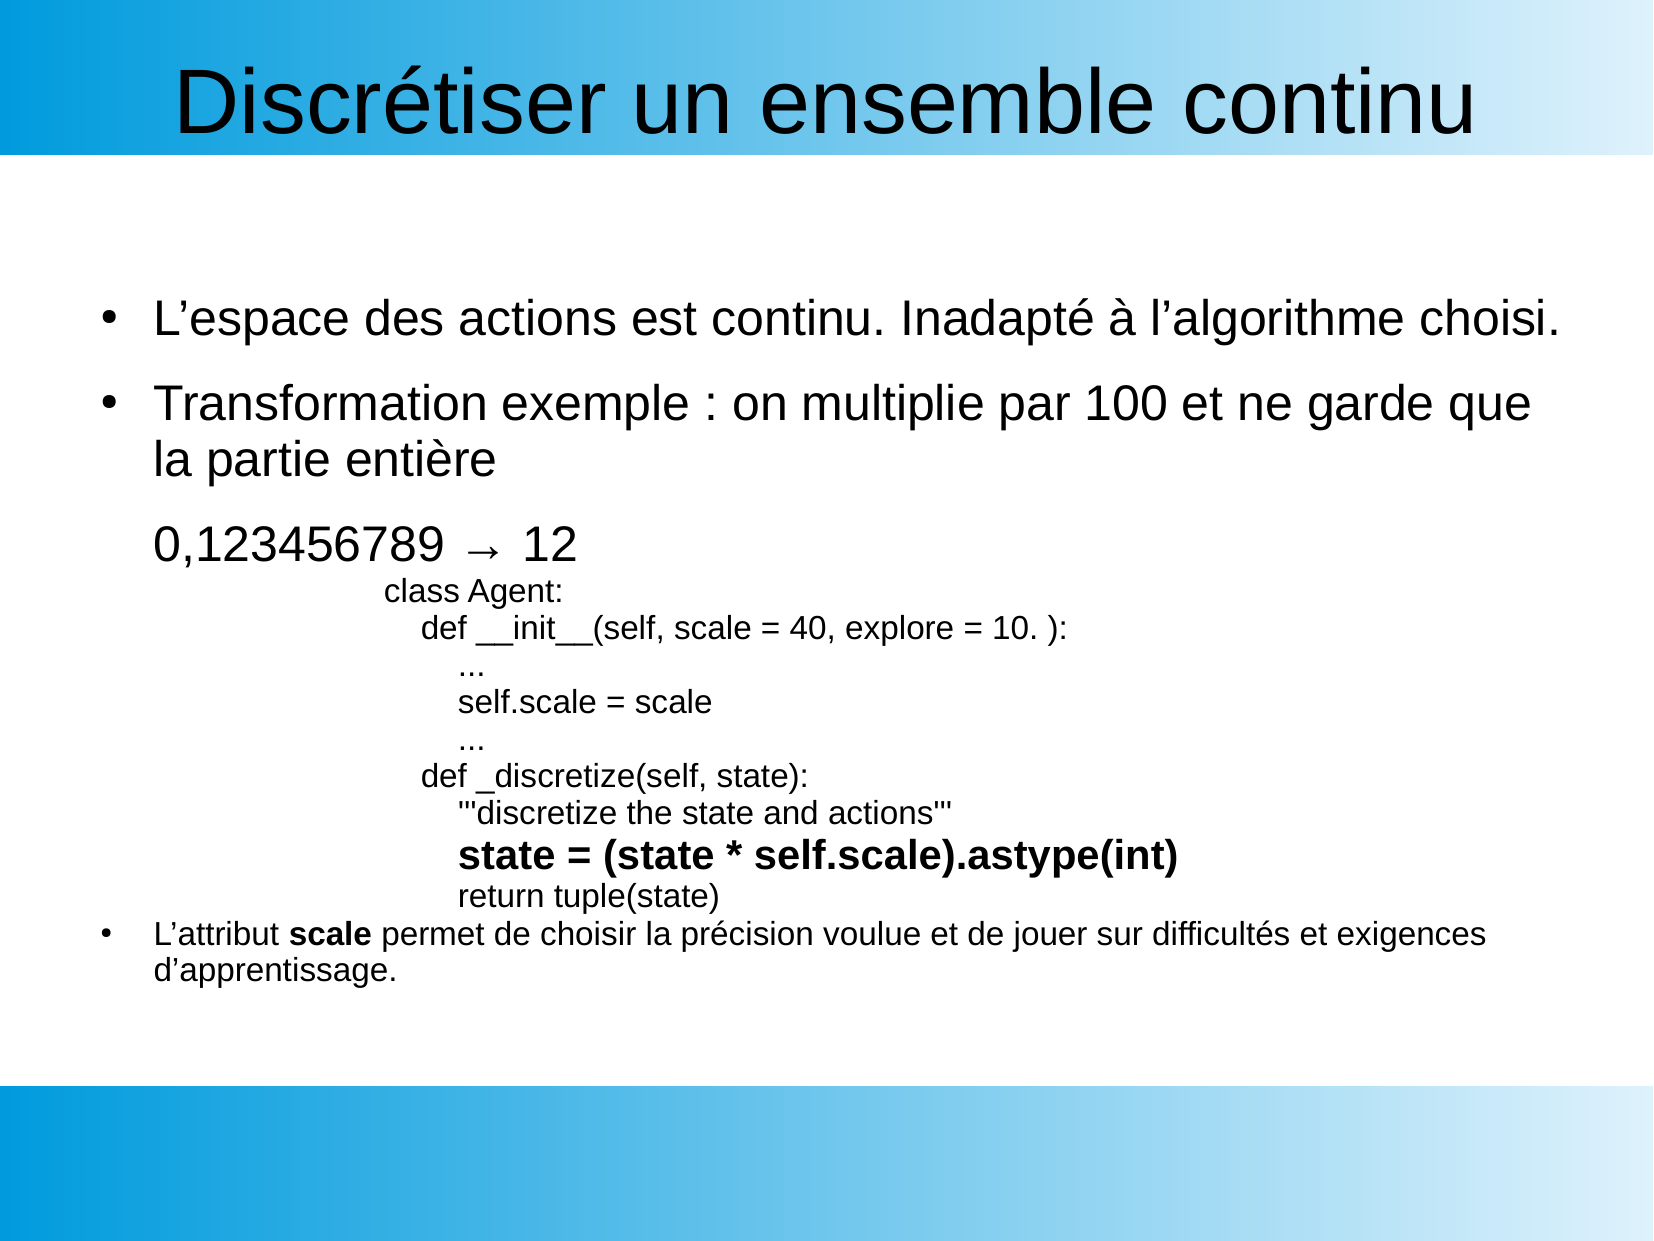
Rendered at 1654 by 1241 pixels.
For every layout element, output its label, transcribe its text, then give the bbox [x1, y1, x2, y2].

list L’espace des actions est continu. Inadapté à l’algorithme choisi. Transformation exemple : on multiplie par 100 et ne garde que la partie entière 0,123456789 → 12 class Agent: def __init__(self, scale = 40, explore = 10. ): ... self.scale = scale ... def _discretize(self, state): '''discretize the state and actions''' state = (state * self.scale).astype(int) return tuple(state) L’attribut scale permet de choisir la précision voulue et de jouer sur difficultés et exigences d’apprentissage. [82, 290, 1571, 497]
title Discrétiser un ensemble continu [82, 49, 1571, 155]
